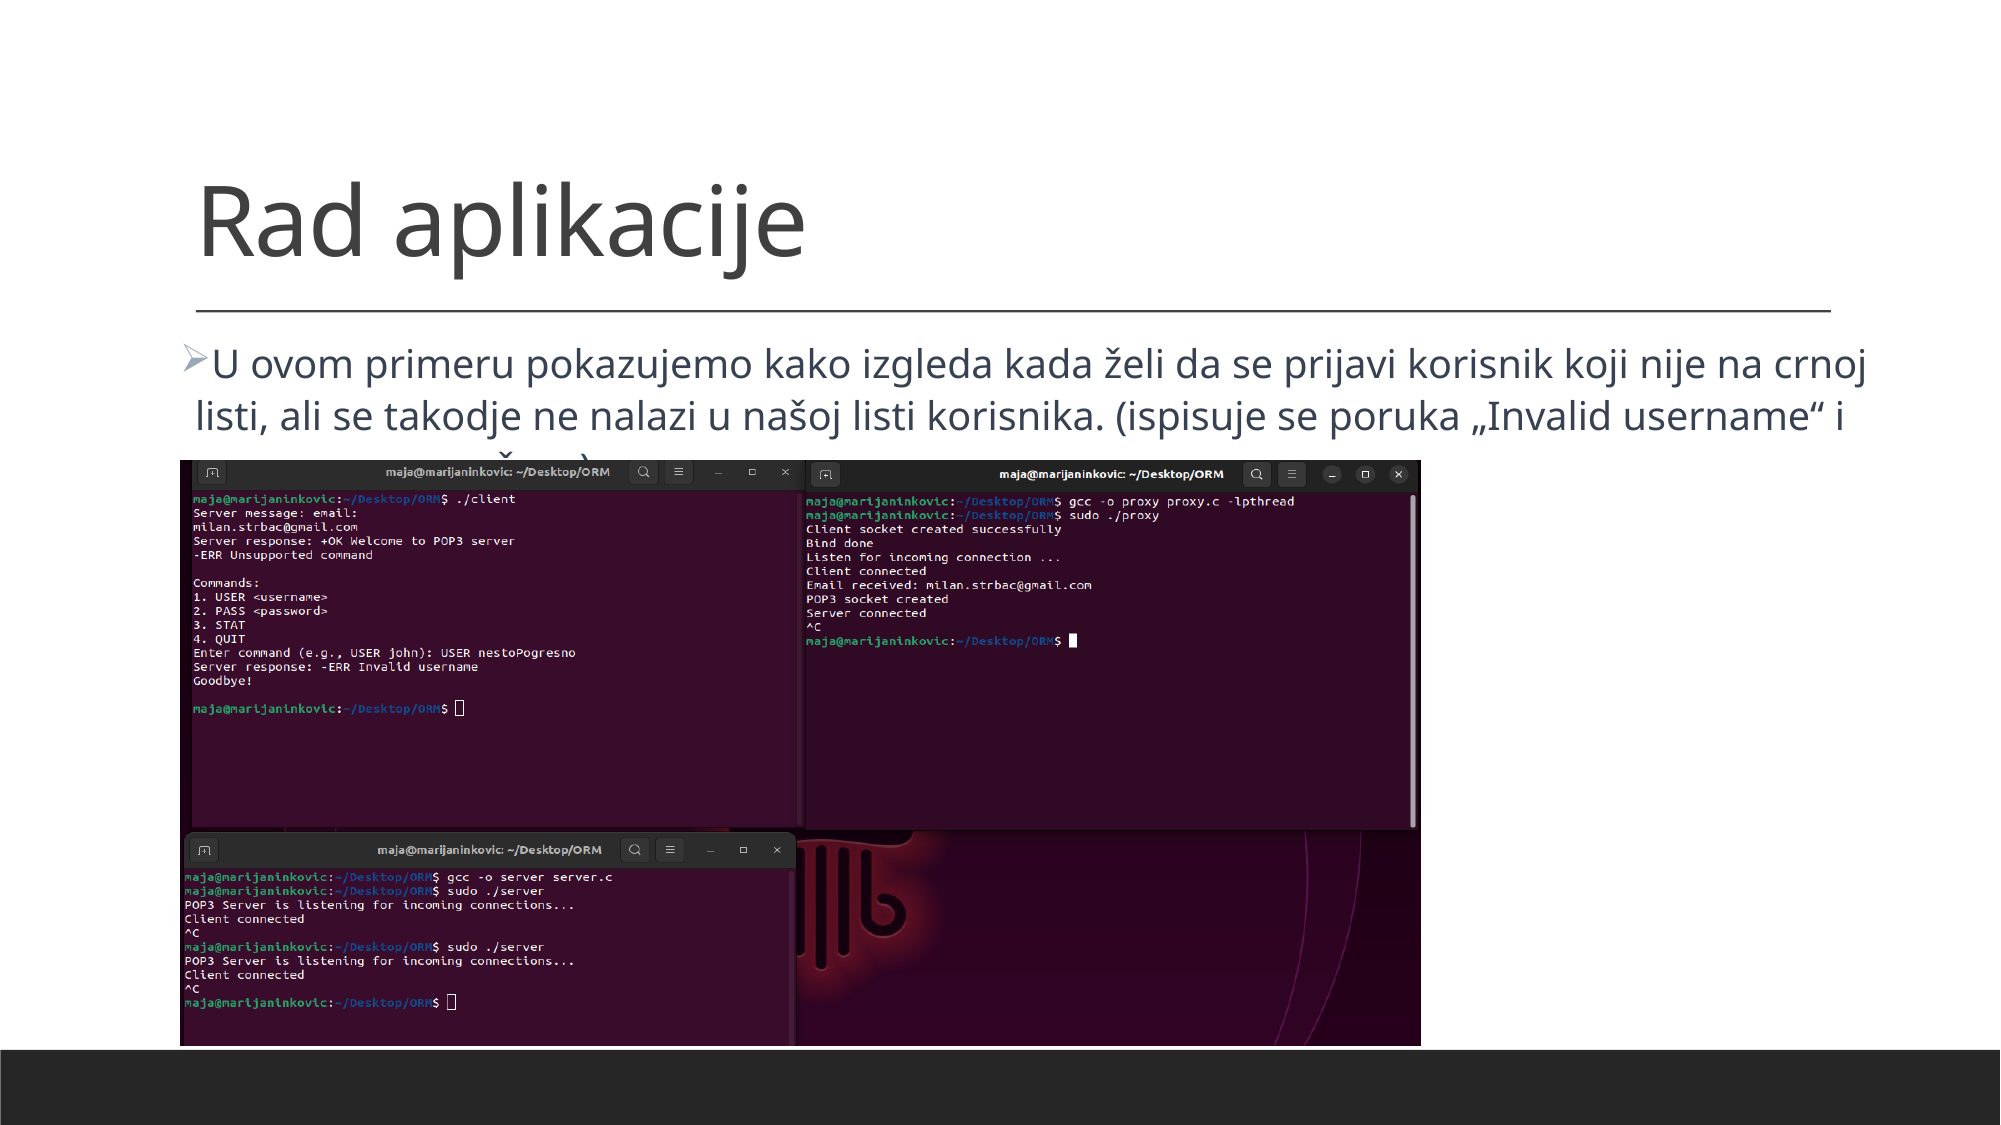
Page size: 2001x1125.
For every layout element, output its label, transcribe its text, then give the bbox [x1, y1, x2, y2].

picture [180, 460, 1421, 1046]
title Rad aplikacije [180, 47, 1830, 285]
list U ovom primeru pokazujemo kako izgleda kada želi da se prijavi korisnik koji nije na crnoj listi, ali se takodje ne nalazi u našoj listi korisnika. (ispisuje se poruka „Invalid username“ i program se završava) [180, 326, 1889, 944]
